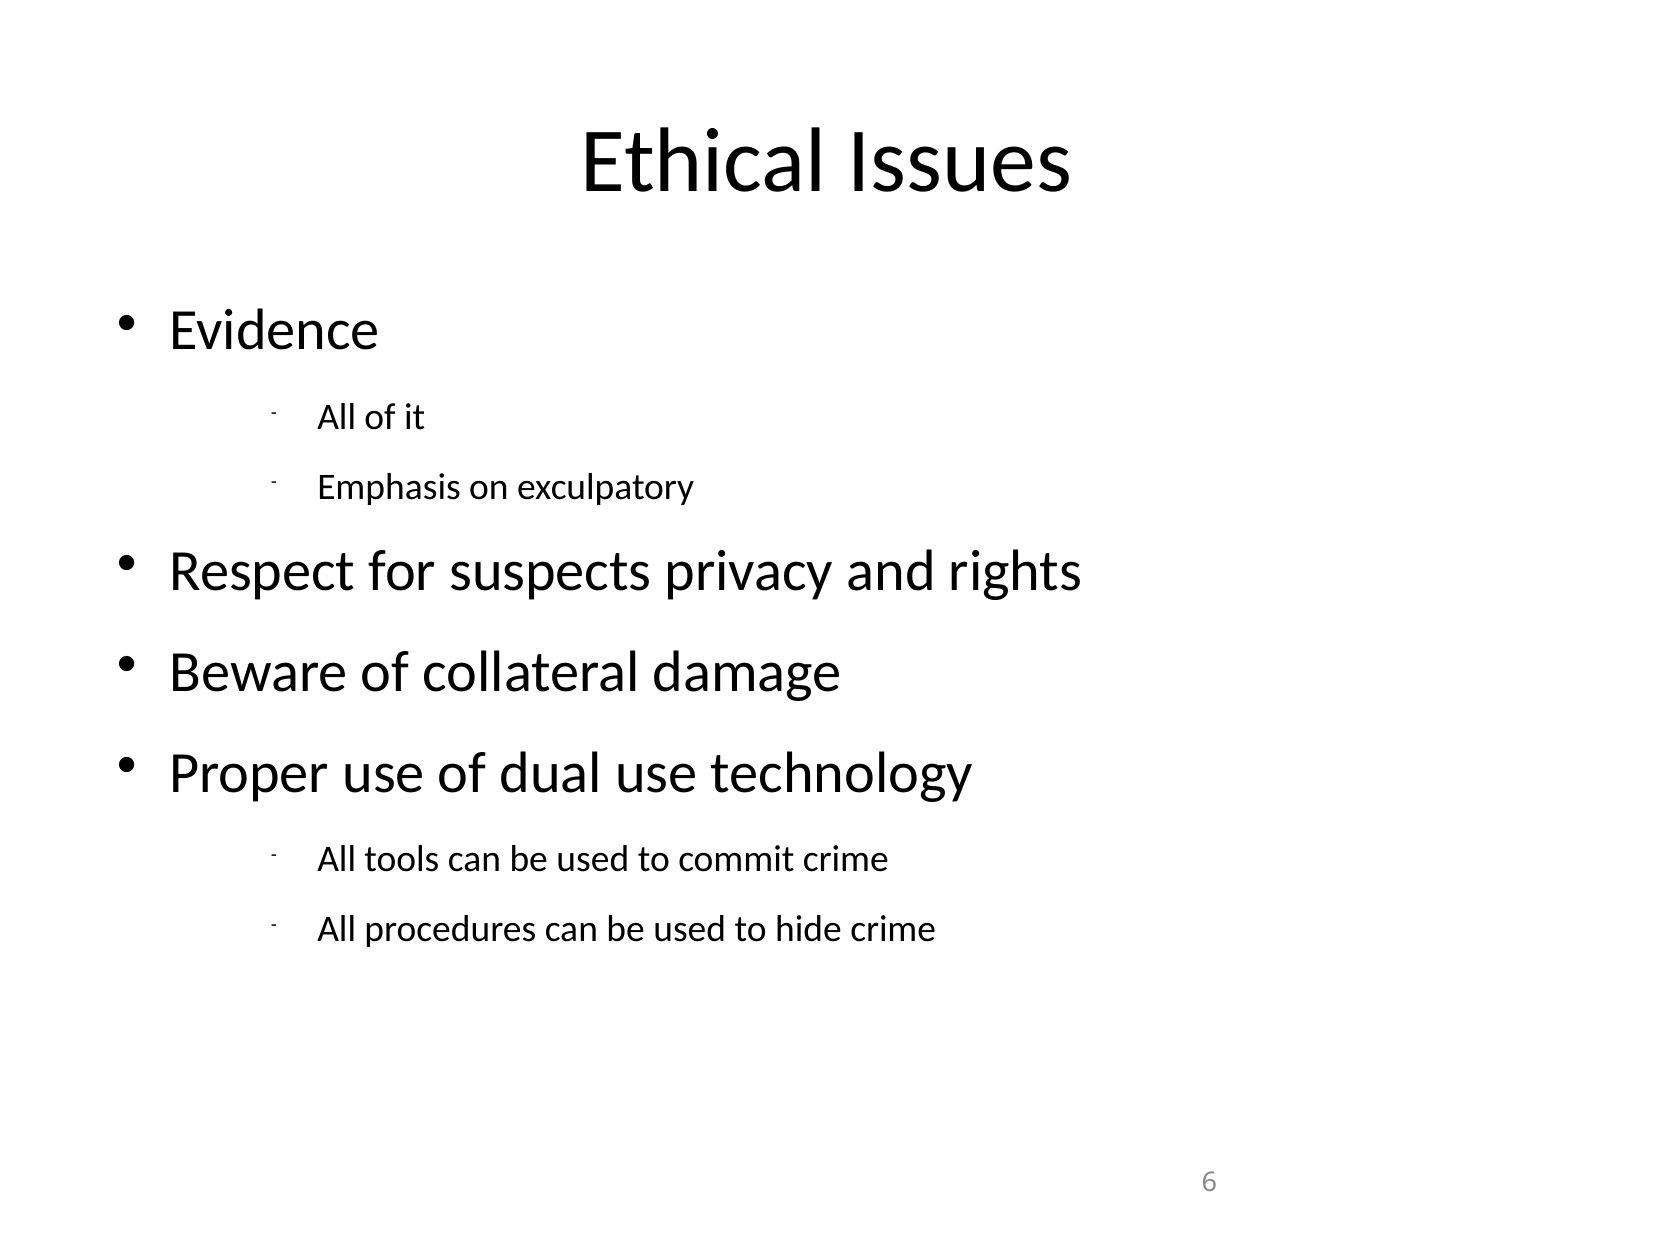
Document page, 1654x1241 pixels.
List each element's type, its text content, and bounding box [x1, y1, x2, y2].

text_box Evidence All of it Emphasis on exculpatory Respect for suspects privacy and rights Beware of collateral damage Proper use of dual use technology All tools can be used to commit crime All procedures can be used to hide crime [82, 290, 1571, 1017]
text_box Ethical Issues [82, 91, 1571, 216]
text_box <number> [1185, 1149, 1571, 1216]
